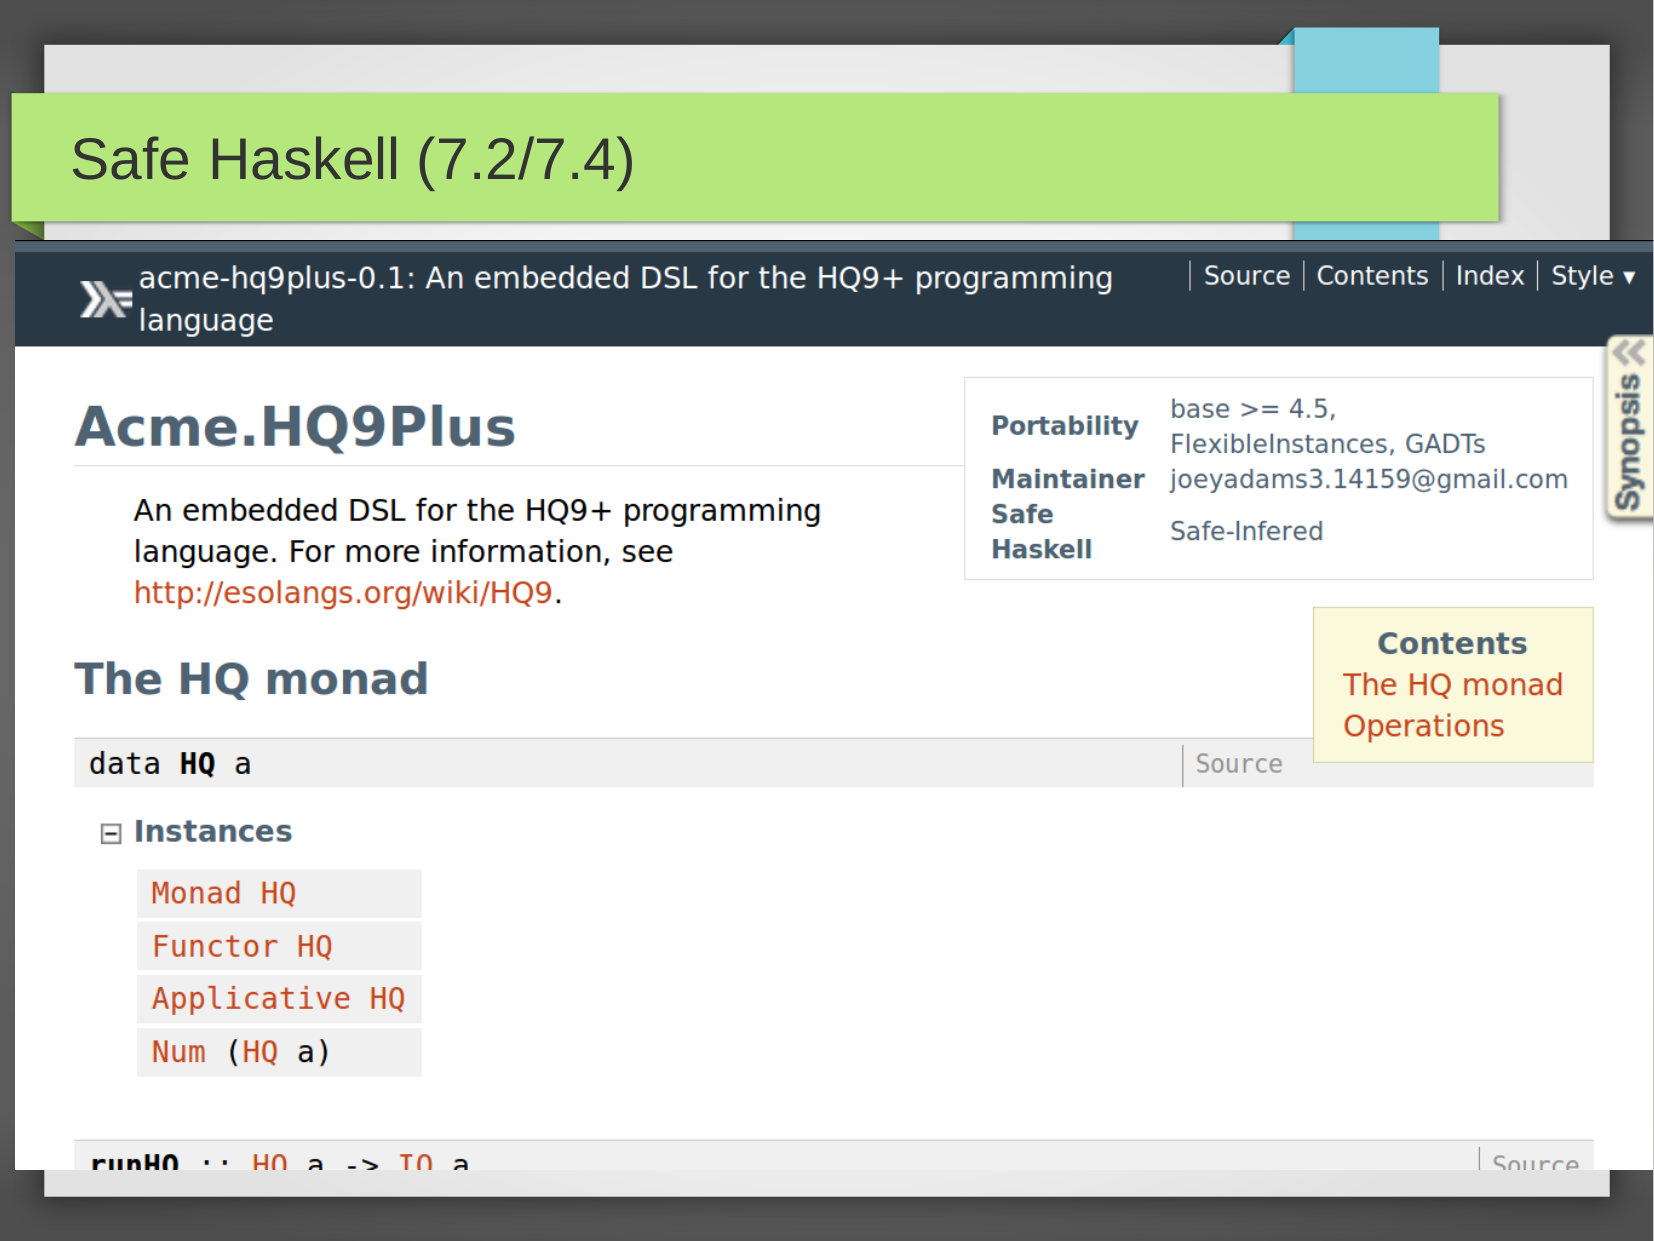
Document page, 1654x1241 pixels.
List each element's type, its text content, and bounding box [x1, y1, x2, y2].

picture [0, 0, 1654, 1241]
title Safe Haskell (7.2/7.4) [70, 106, 1229, 213]
